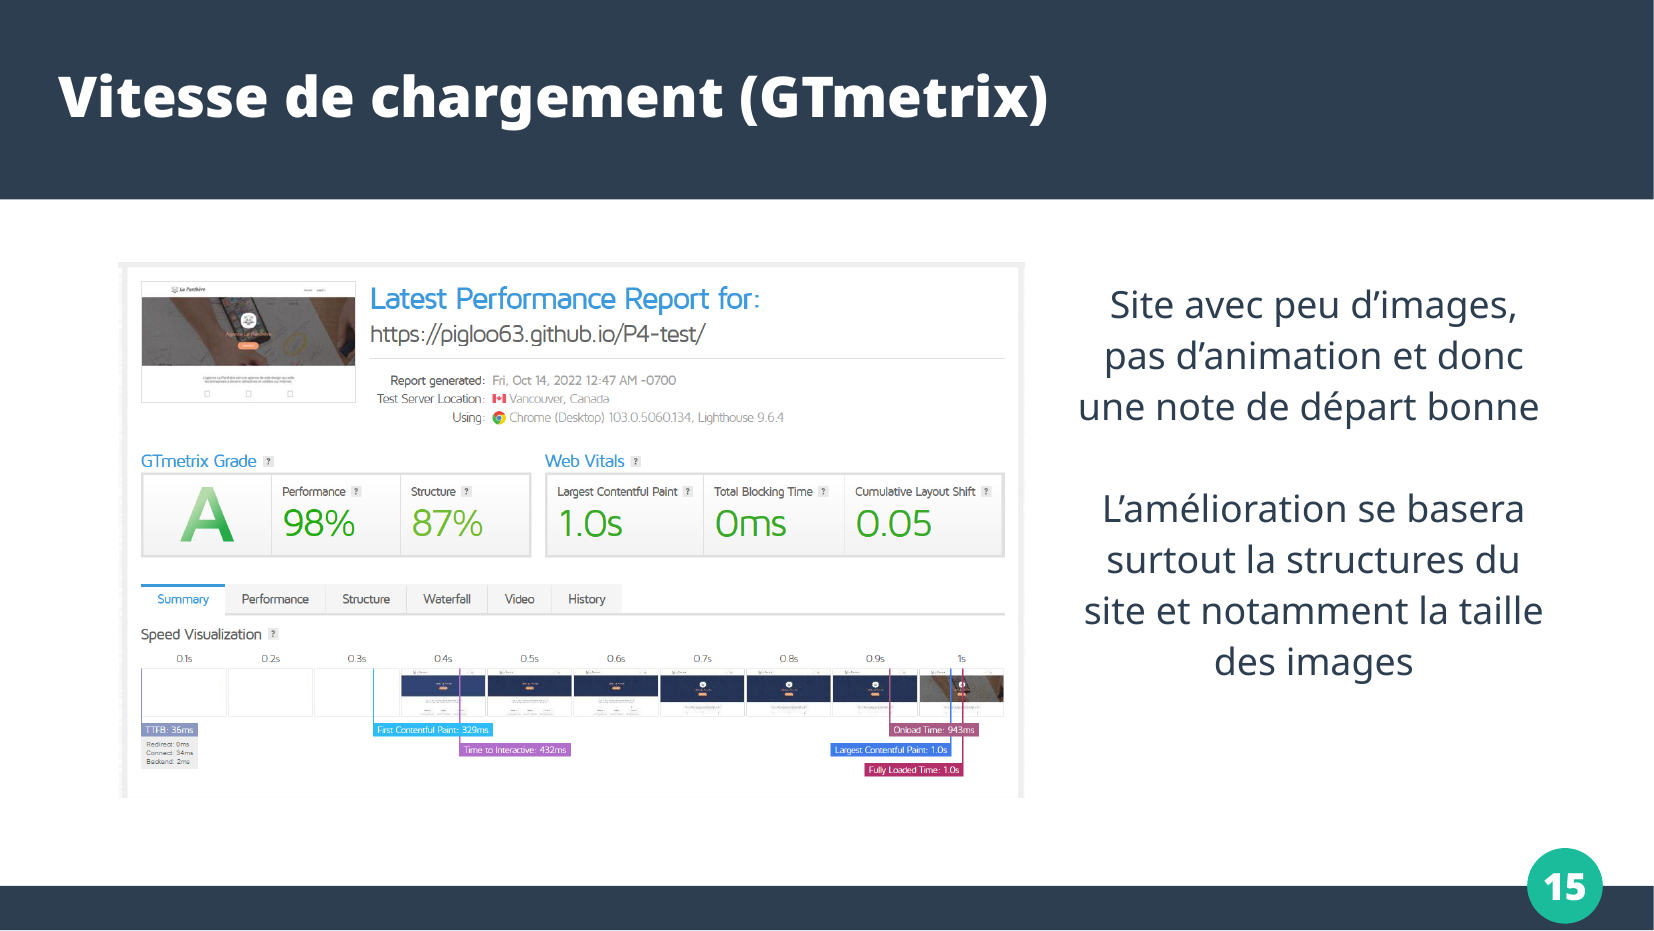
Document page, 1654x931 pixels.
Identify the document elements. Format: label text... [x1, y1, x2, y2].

title Vitesse de chargement (GTmetrix) [59, 37, 1595, 155]
picture [118, 262, 1025, 798]
text_box Site avec peu d’images, pas d’animation et donc une note de départ bonne L’amélioration se basera surtout la structures du site et notamment la taille des images [1062, 285, 1565, 680]
